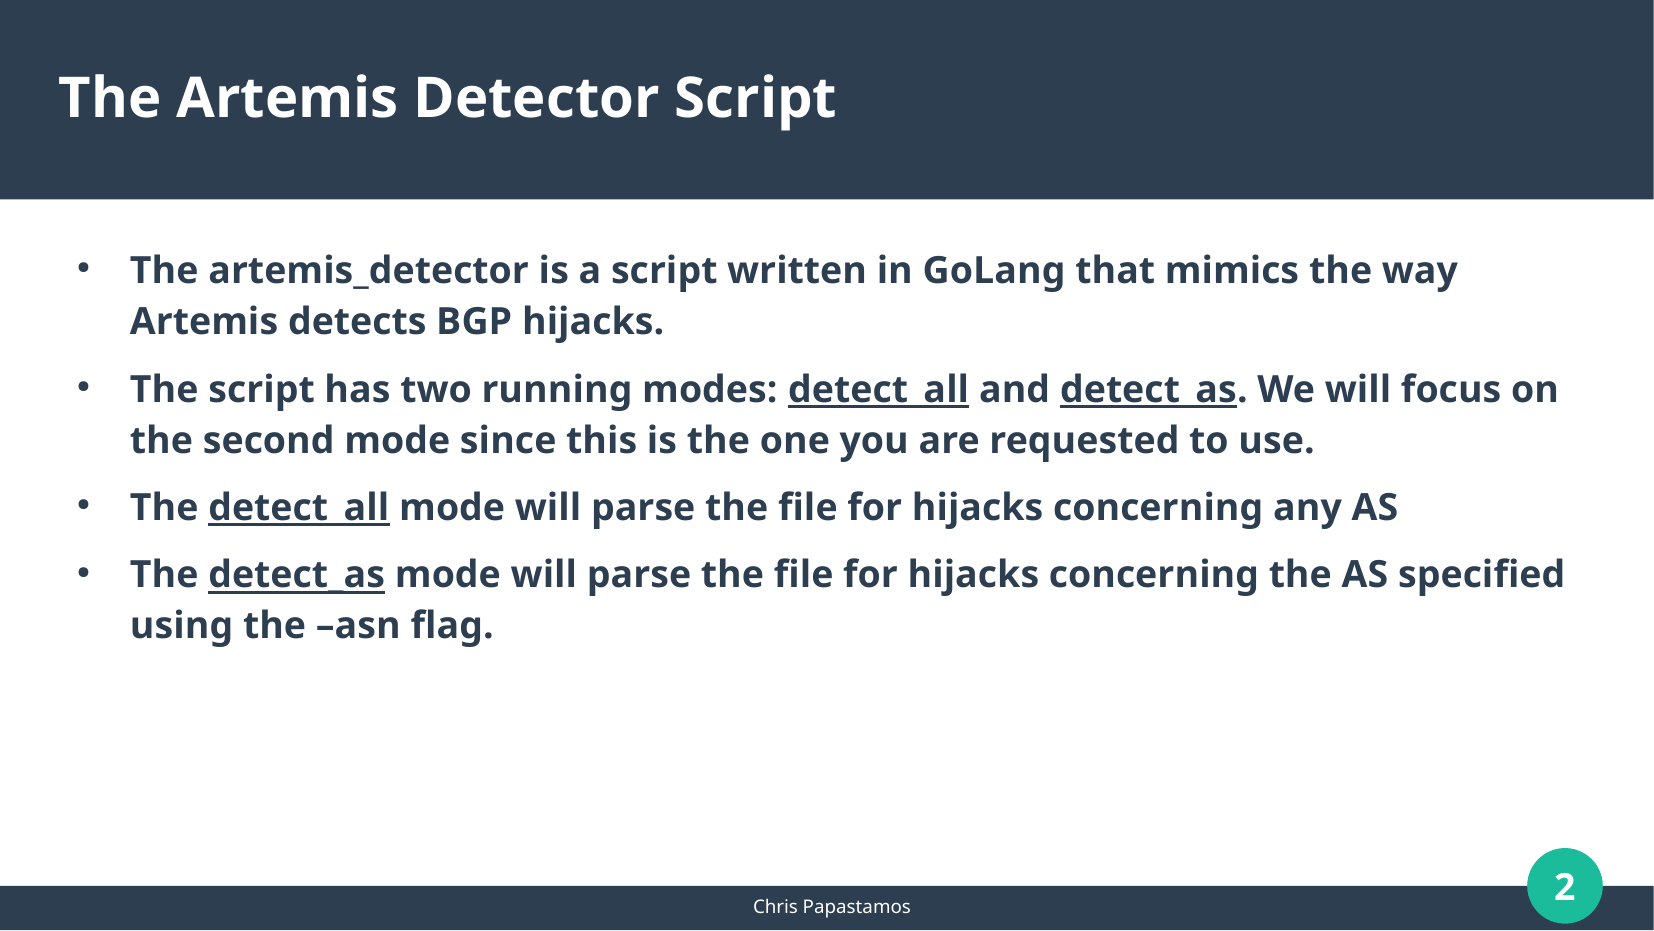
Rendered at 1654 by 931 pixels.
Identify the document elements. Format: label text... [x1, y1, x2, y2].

title The Artemis Detector Script [59, 37, 1595, 156]
text_box Chris Papastamos [638, 888, 1026, 926]
list The artemis_detector is a script written in GoLang that mimics the way Artemis detects BGP hijacks. The script has two running modes: detect_all and detect_as. We will focus on the second mode since this is the one you are requested to use. The detect_all mode will parse the file for hijacks concerning any AS The detect_as mode will parse the file for hijacks concerning the AS specified using the –asn flag. [59, 243, 1595, 864]
